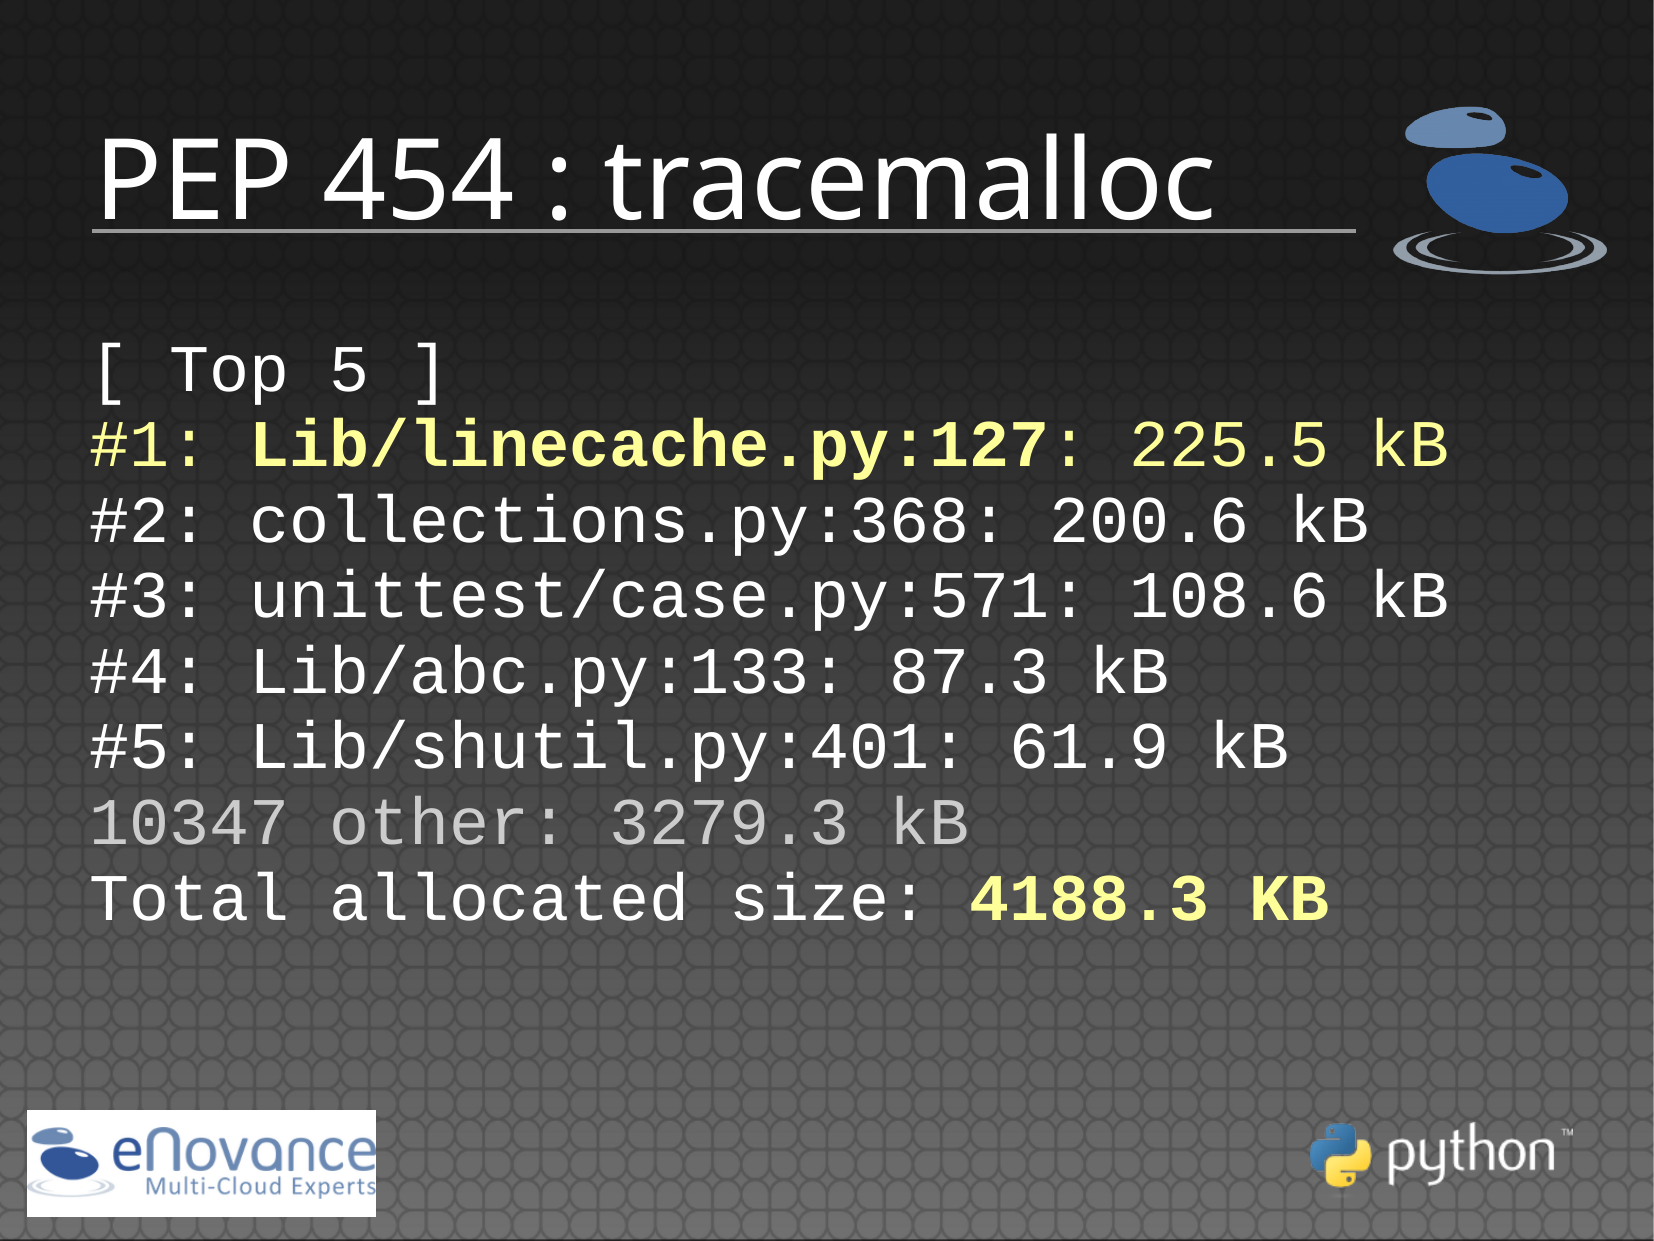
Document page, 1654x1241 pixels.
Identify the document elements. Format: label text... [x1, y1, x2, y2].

picture [0, 0, 1654, 1241]
list [ Top 5 ] #1: Lib/linecache.py:127: 225.5 kB #2: collections.py:368: 200.6 kB #3: unittest/case.py:571: 108.6 kB #4: Lib/abc.py:133: 87.3 kB #5: Lib/shutil.py:401: 61.9 kB 10347 other: 3279.3 kB Total allocated size: 4188.3 KB [89, 335, 1611, 1007]
title PEP 454 : tracemalloc [94, 100, 1426, 251]
